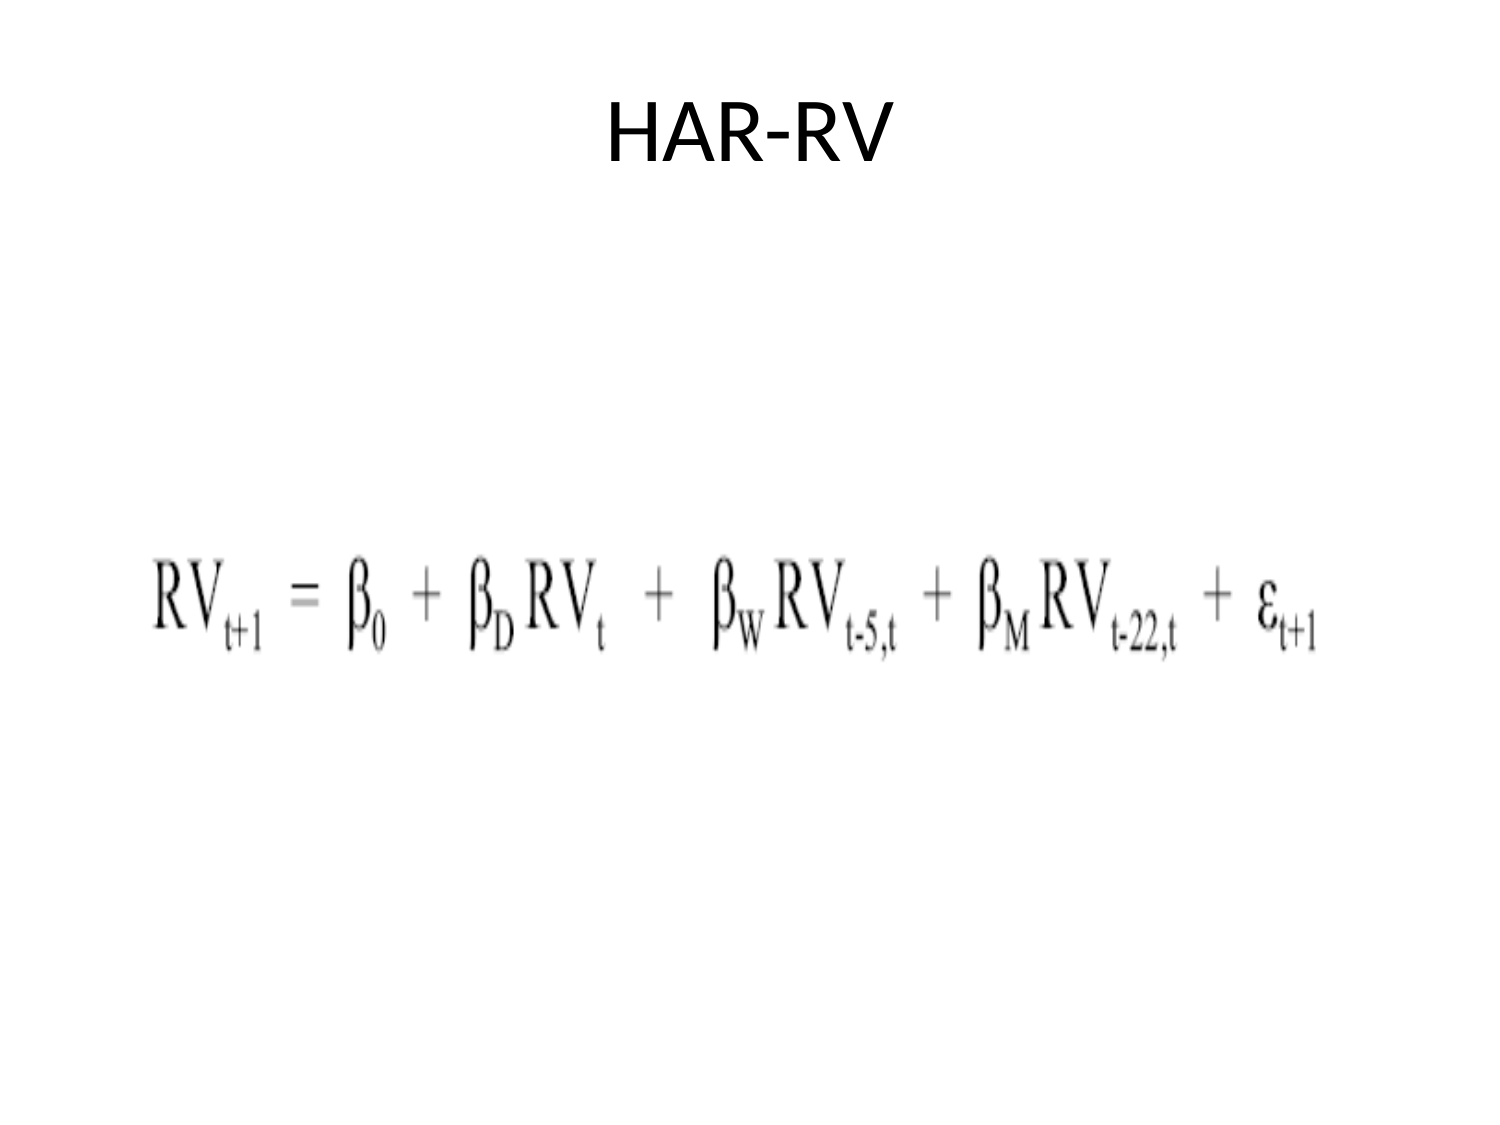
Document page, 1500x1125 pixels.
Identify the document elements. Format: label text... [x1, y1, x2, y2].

picture [112, 487, 1351, 751]
title HAR-RV [75, 45, 1426, 233]
